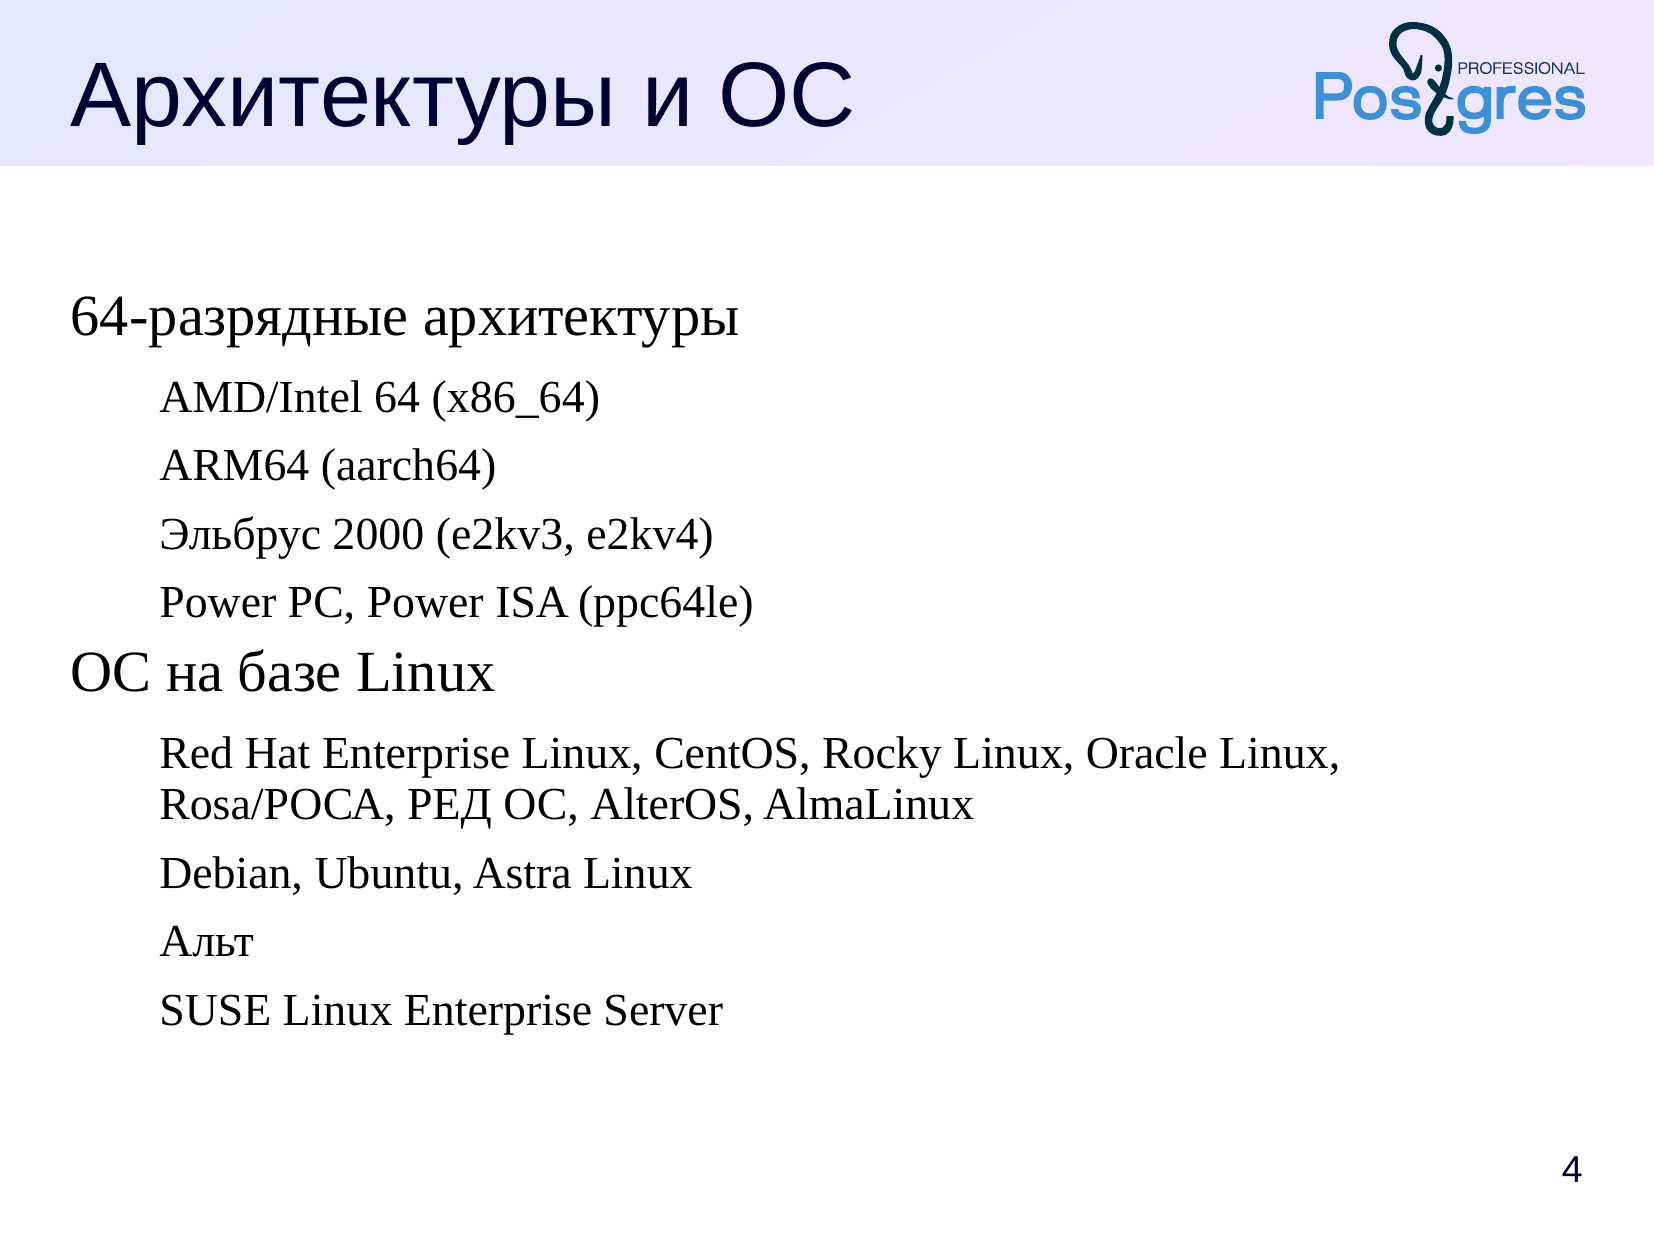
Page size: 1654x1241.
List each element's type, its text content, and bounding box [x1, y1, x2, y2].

title Архитектуры и ОС [70, 43, 1241, 147]
list 64-разрядные архитектуры AMD/Intel 64 (x86_64) ARM64 (aarch64) Эльбрус 2000 (e2kv3, e2kv4) Power PC, Power ISA (ppc64le) OC на базе Linux Red Hat Enterprise Linux, CentOS, Rocky Linux, Oracle Linux, Rosa/РОСА, РЕД ОС, AlterOS, AlmaLinux Debian, Ubuntu, Astra Linux Альт SUSE Linux Enterprise Server [70, 283, 1583, 1141]
